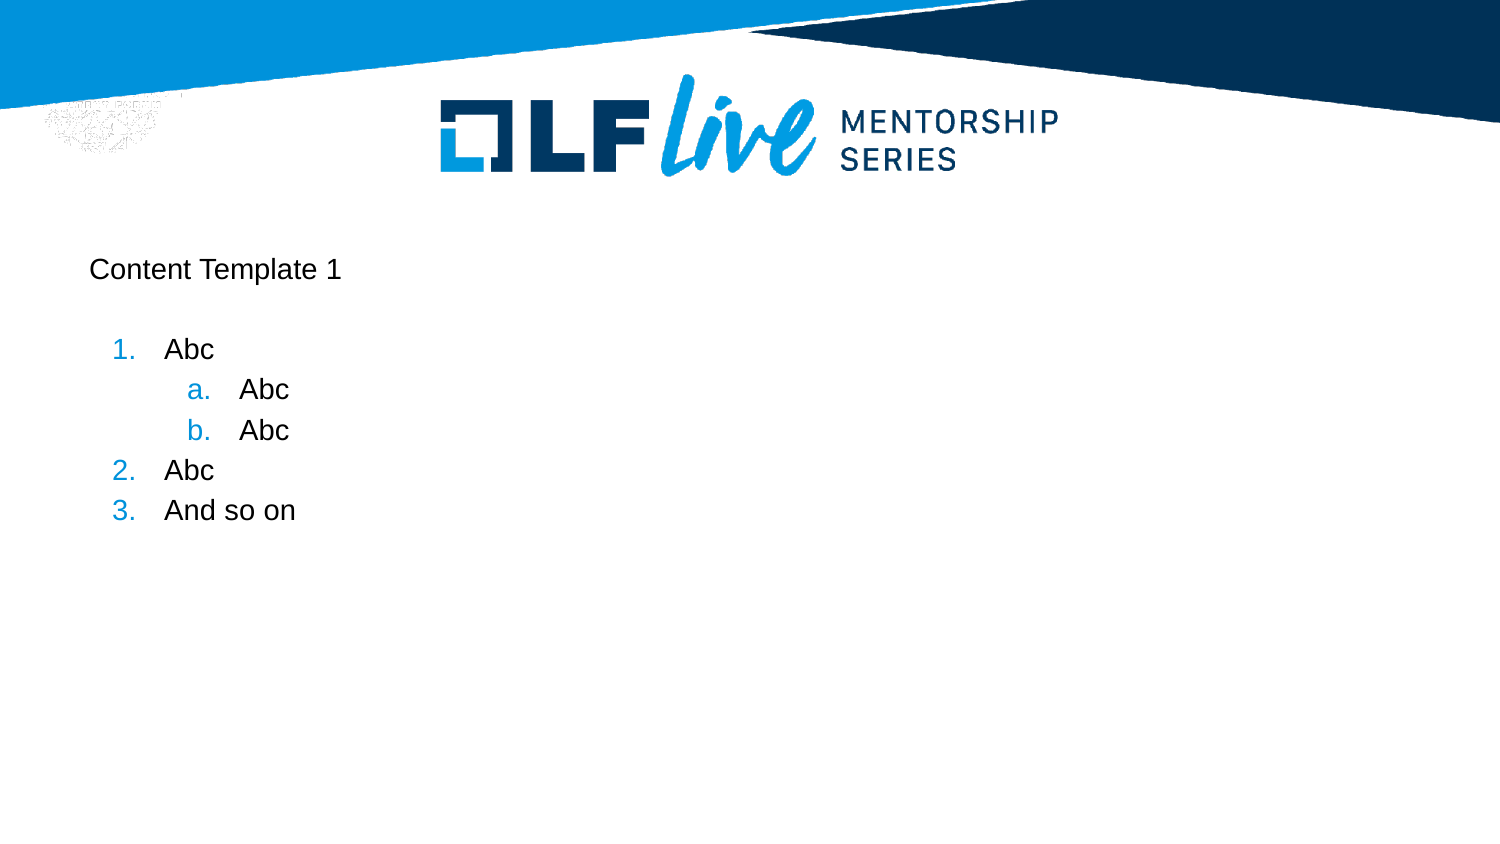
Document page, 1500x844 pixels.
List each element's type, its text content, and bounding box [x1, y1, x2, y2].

picture [0, 0, 1500, 844]
list Content Template 1 Abc Abc Abc Abc And so on [74, 237, 1427, 754]
